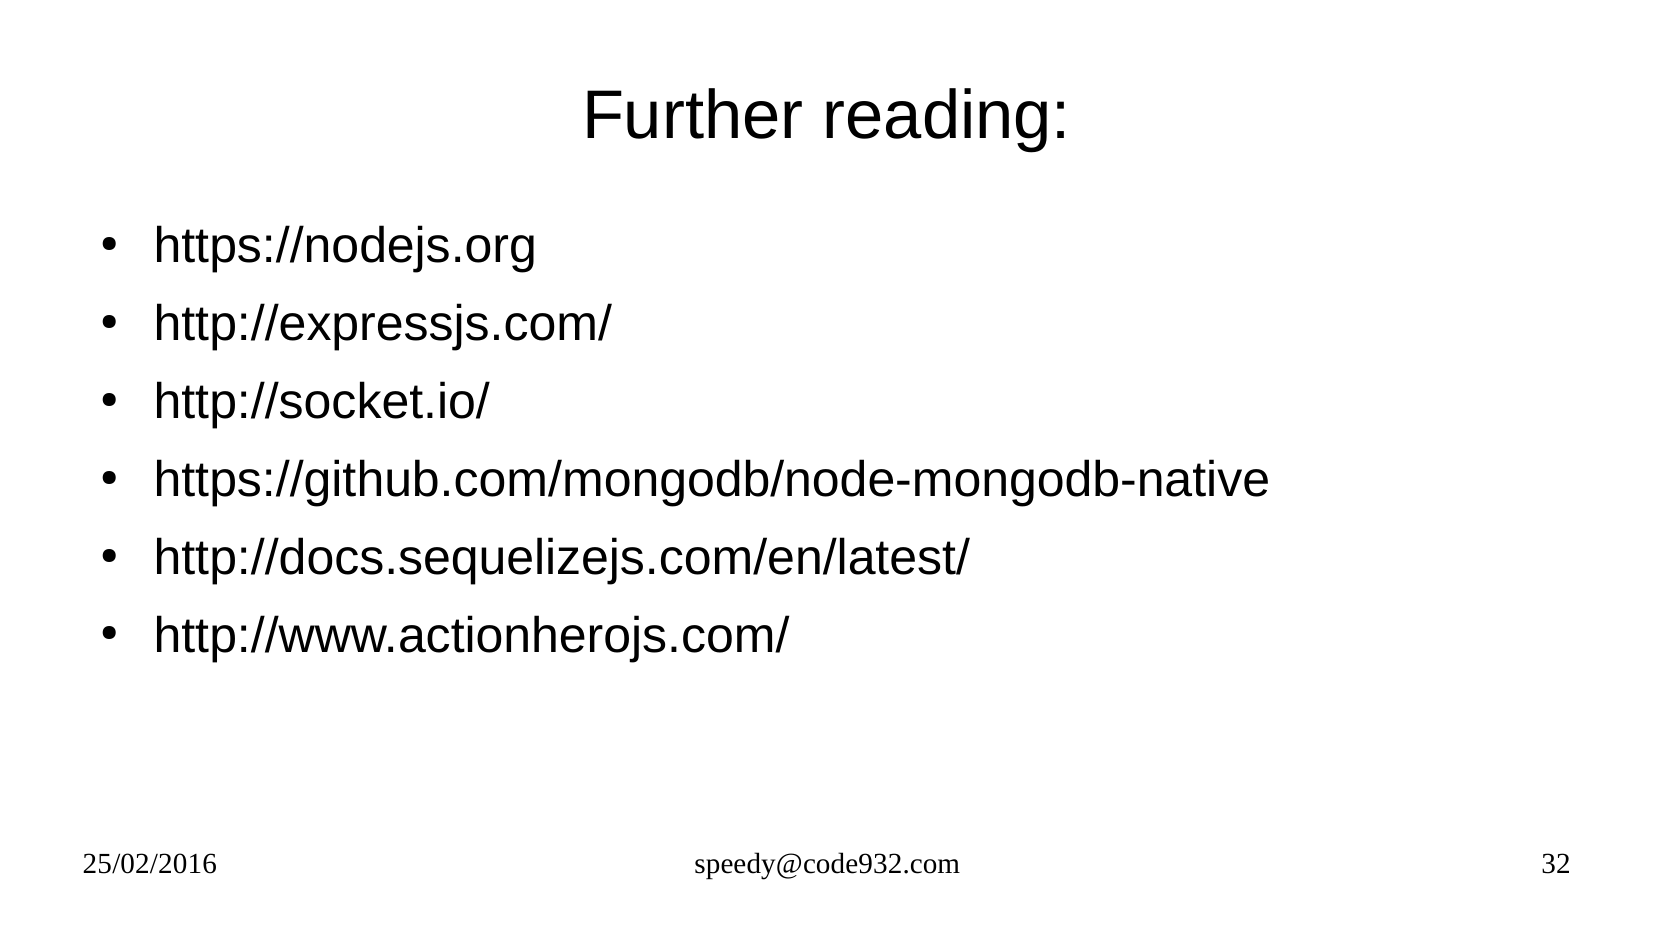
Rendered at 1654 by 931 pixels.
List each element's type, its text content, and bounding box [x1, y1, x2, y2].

list https://nodejs.org http://expressjs.com/ http://socket.io/ https://github.com/mongodb/node-mongodb-native http://docs.sequelizejs.com/en/latest/ http://www.actionherojs.com/ [82, 217, 1571, 758]
title Further reading: [82, 37, 1571, 193]
